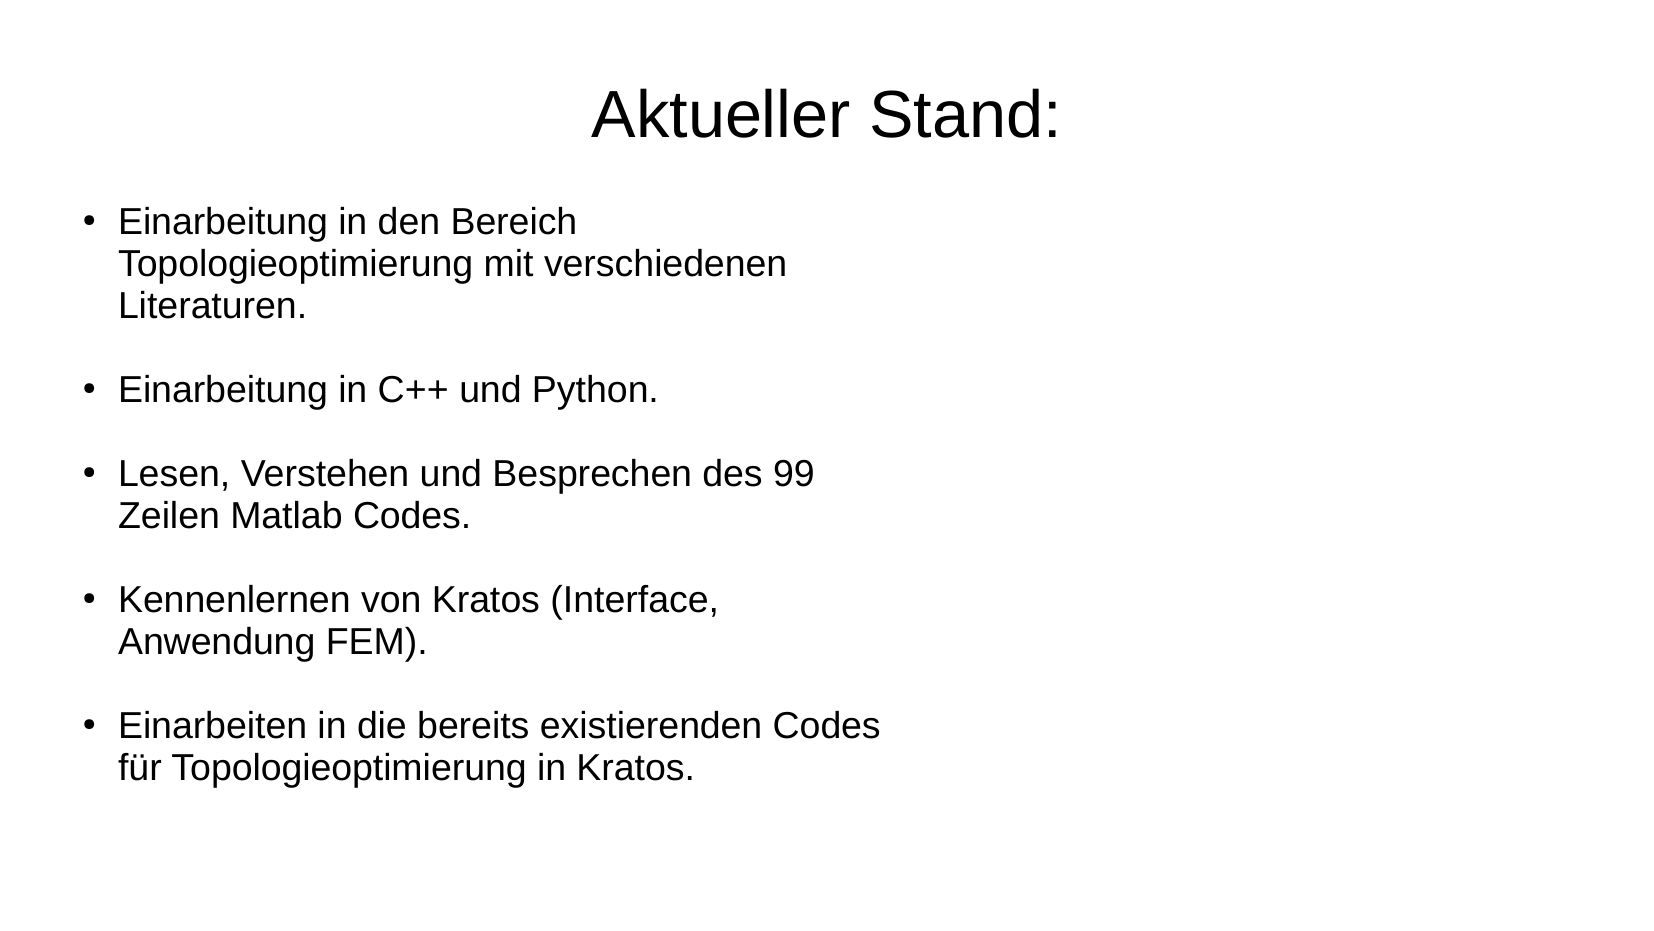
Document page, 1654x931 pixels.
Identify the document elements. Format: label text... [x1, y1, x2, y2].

title Aktueller Stand: [82, 37, 1571, 193]
subtitle Einarbeitung in den Bereich Topologieoptimierung mit verschiedenen Literaturen. Einarbeitung in C++ und Python. Lesen, Verstehen und Besprechen des 99 Zeilen Matlab Codes. Kennenlernen von Kratos (Interface, Anwendung FEM). Einarbeiten in die bereits existierenden Codes für Topologieoptimierung in Kratos. [82, 200, 886, 840]
